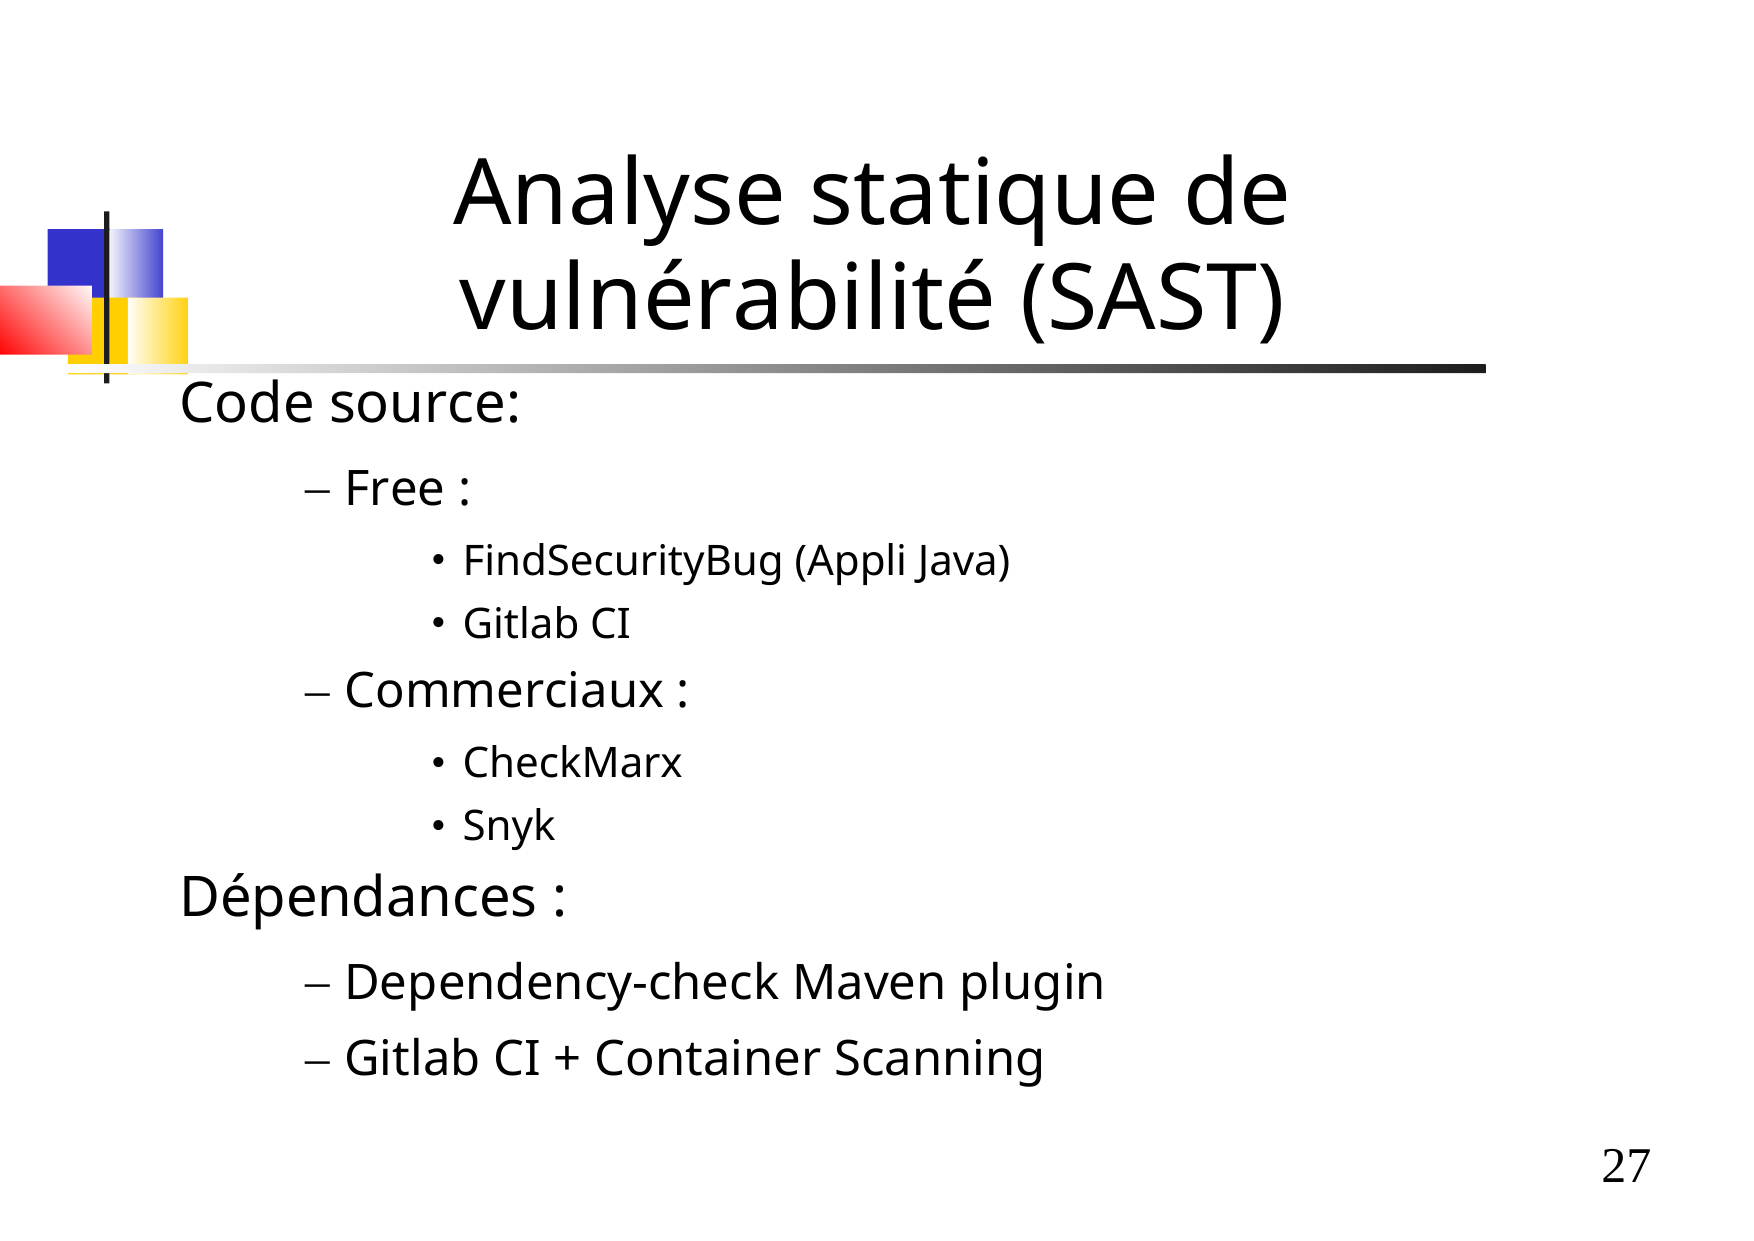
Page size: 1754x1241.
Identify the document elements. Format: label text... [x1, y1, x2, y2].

title Analyse statique de vulnérabilité (SAST) [179, 139, 1567, 351]
list Code source: Free : FindSecurityBug (Appli Java) Gitlab CI Commerciaux : CheckMarx Snyk Dépendances : Dependency-check Maven plugin Gitlab CI + Container Scanning [179, 371, 1567, 1091]
